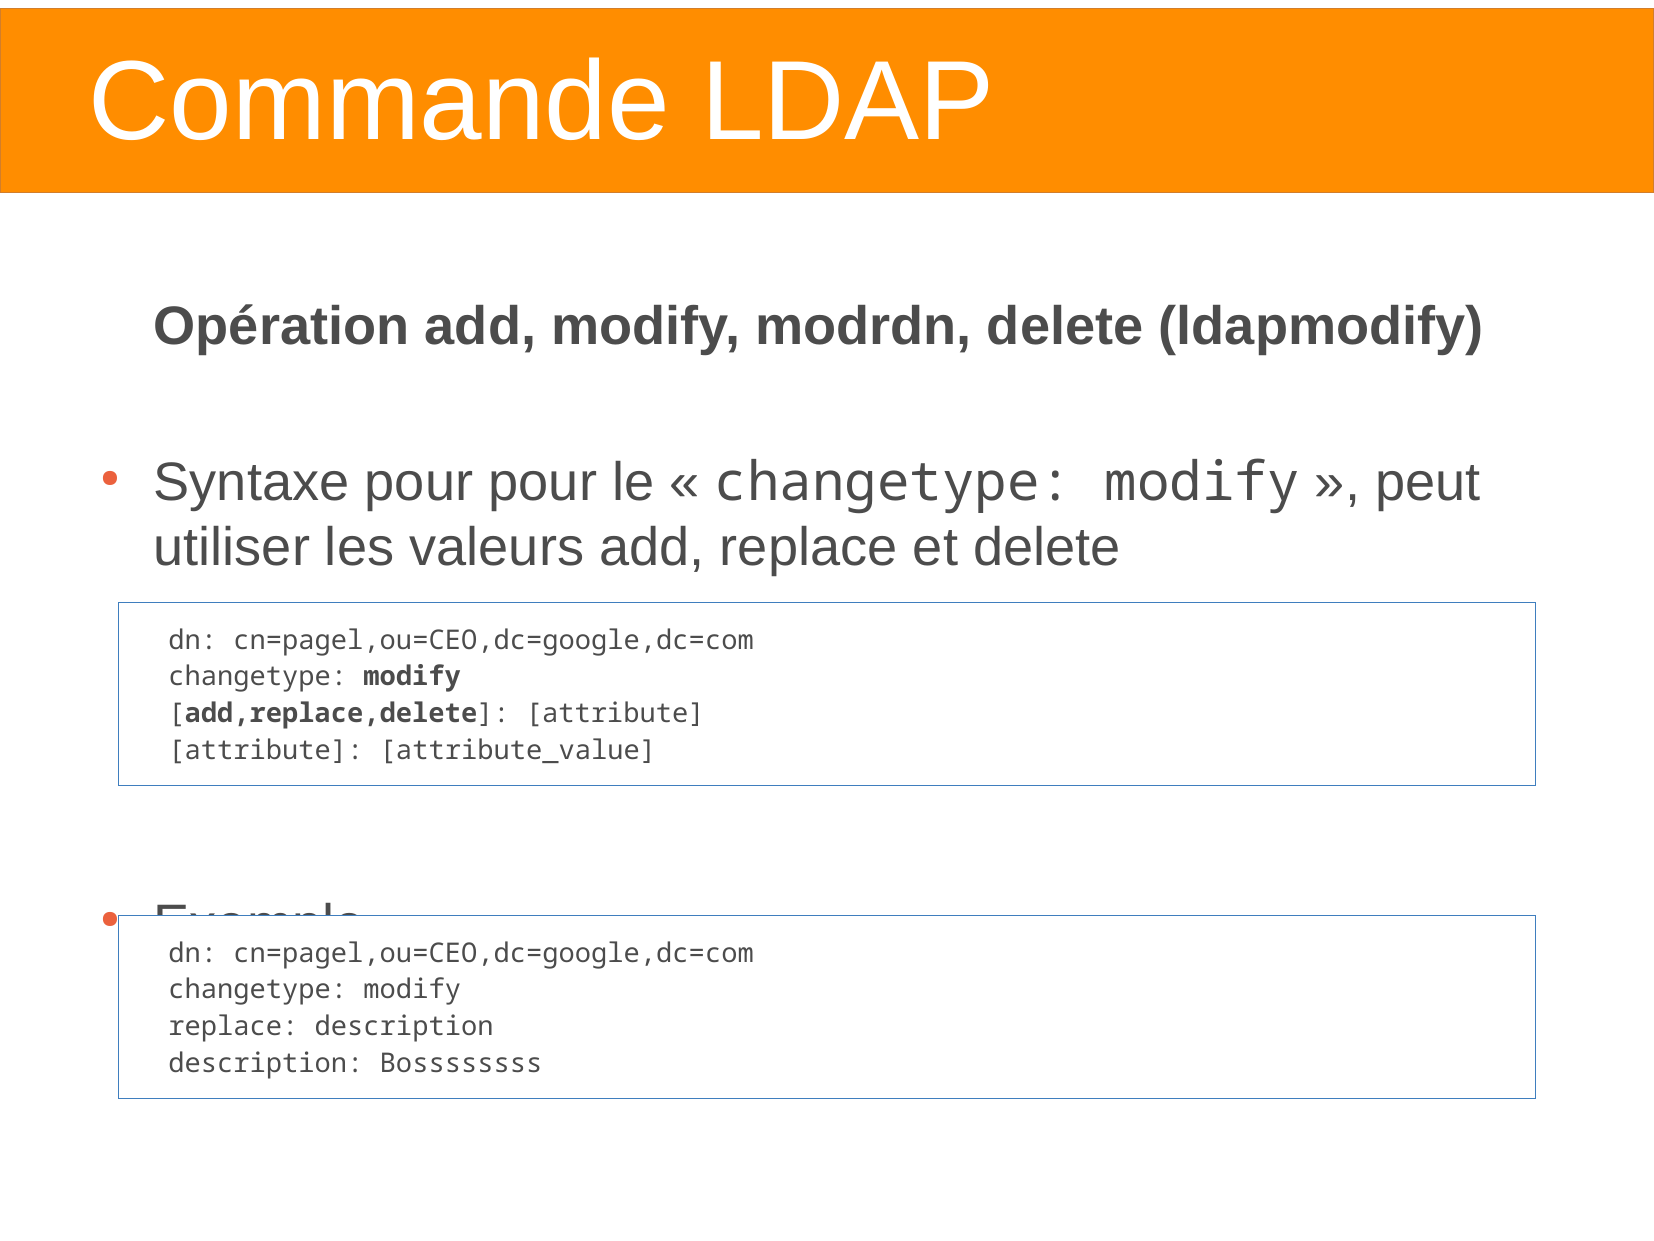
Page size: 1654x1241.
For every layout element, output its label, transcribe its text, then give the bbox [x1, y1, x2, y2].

list Opération add, modify, modrdn, delete (ldapmodify) Syntaxe pour pour le « changetype: modify », peut utiliser les valeurs add, replace et delete Exemple [82, 295, 1571, 1123]
text_box dn: cn=pagel,ou=CEO,dc=google,dc=com changetype: modify replace: description description: Bossssssss [118, 915, 1536, 1099]
title Commande LDAP [0, 8, 1654, 193]
text_box dn: cn=pagel,ou=CEO,dc=google,dc=com changetype: modify [add,replace,delete]: [attribute] [attribute]: [attribute_value] [118, 602, 1536, 786]
